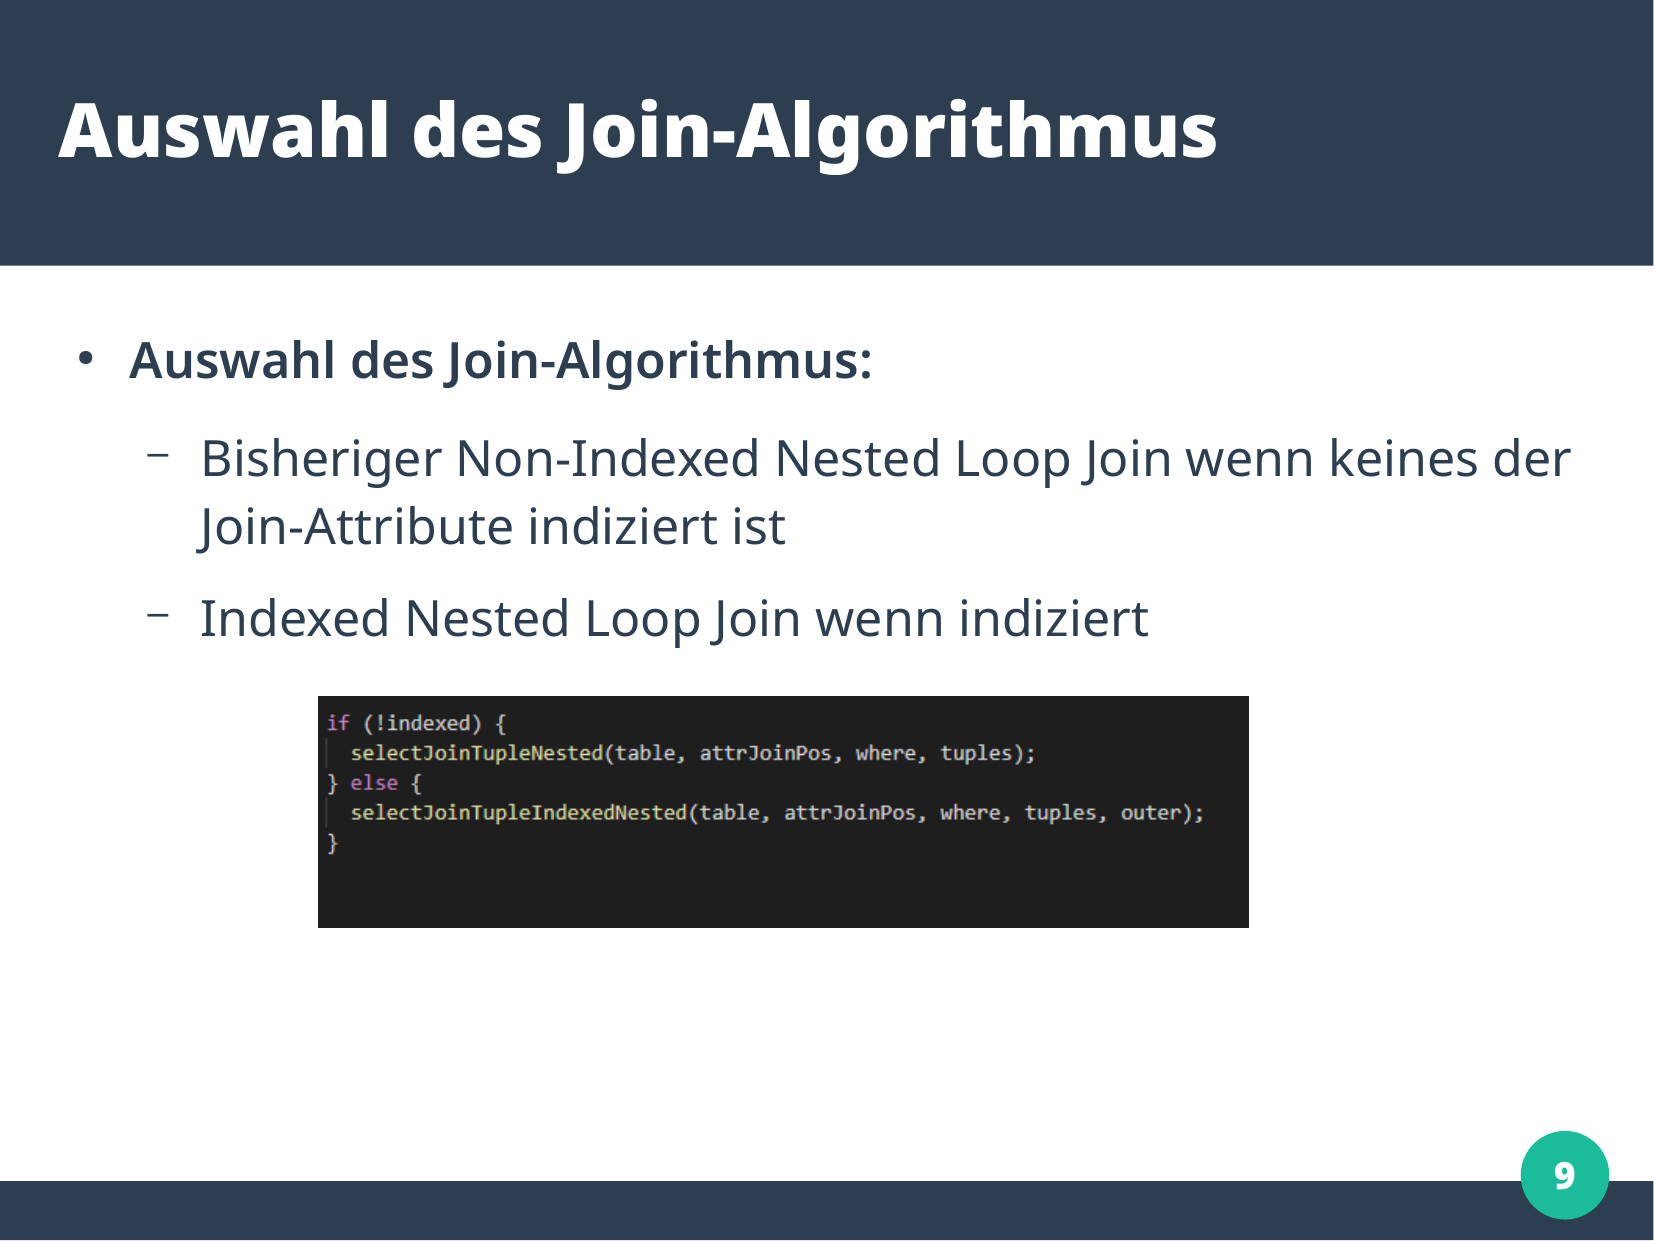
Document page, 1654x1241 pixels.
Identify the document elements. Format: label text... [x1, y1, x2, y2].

picture [318, 696, 1249, 929]
list Auswahl des Join-Algorithmus: Bisheriger Non-Indexed Nested Loop Join wenn keines der Join-Attribute indiziert ist Indexed Nested Loop Join wenn indiziert [59, 324, 1595, 1152]
title Auswahl des Join-Algorithmus [59, 49, 1595, 207]
